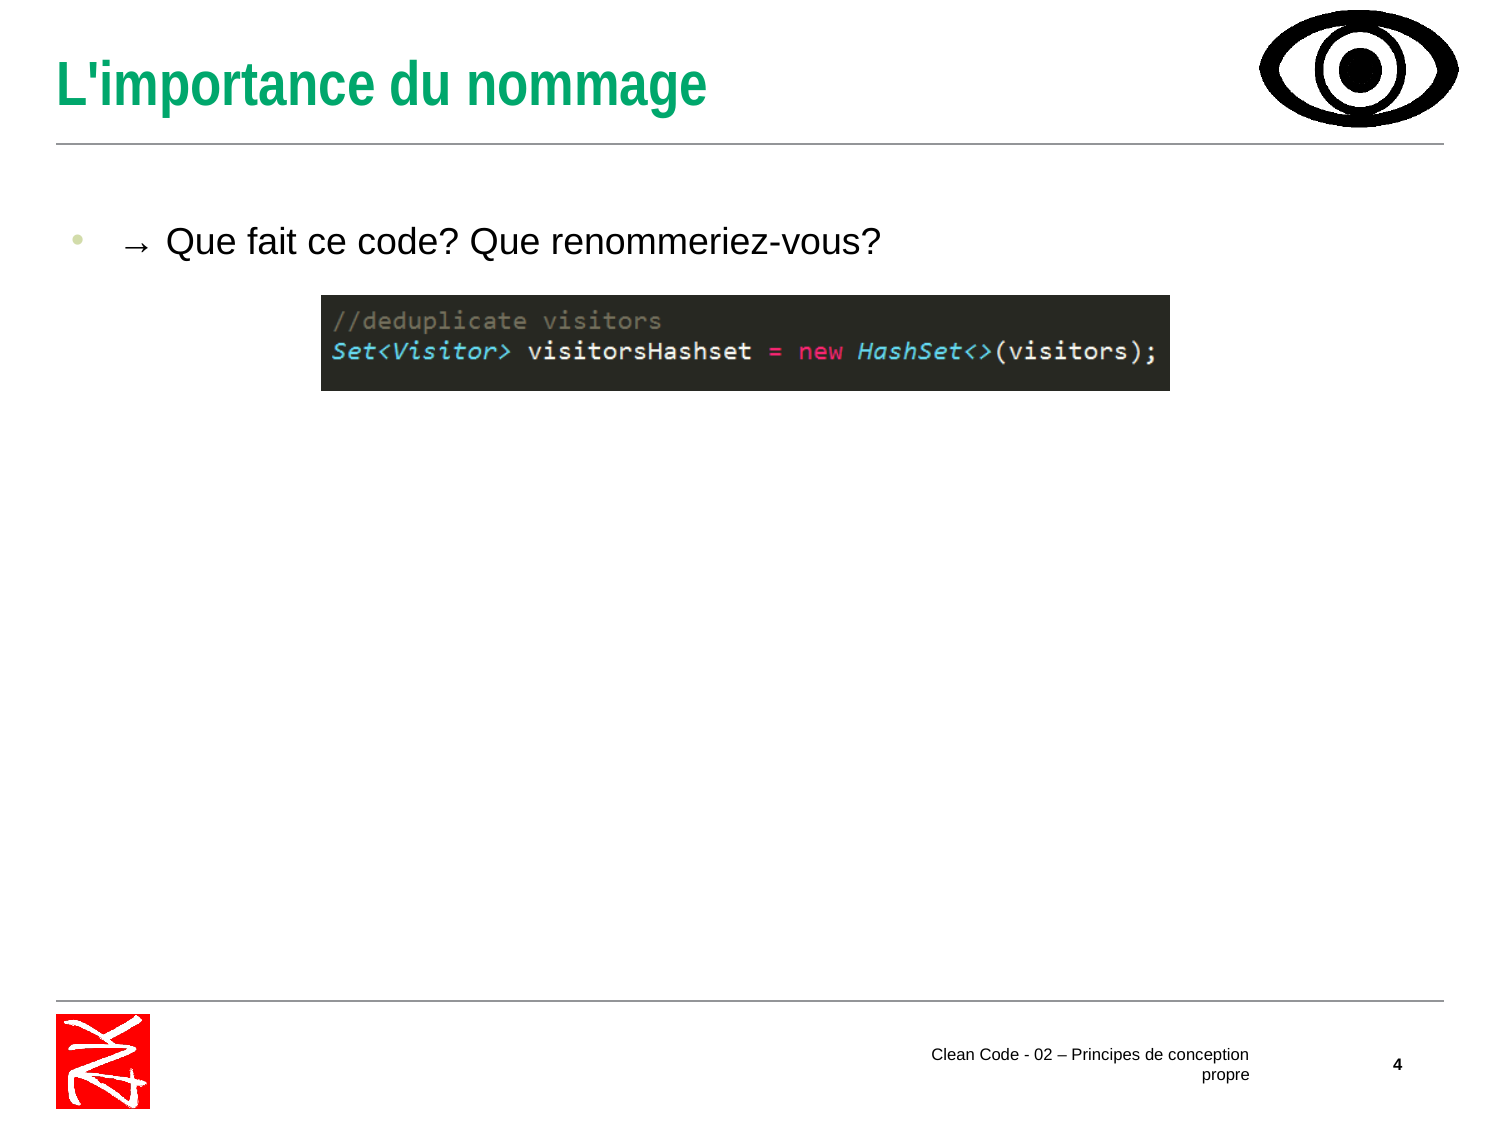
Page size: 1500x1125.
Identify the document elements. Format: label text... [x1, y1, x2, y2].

picture [321, 295, 1170, 391]
picture [55, 1014, 151, 1109]
picture [1247, 0, 1473, 193]
footer Clean Code - 02 – Principes de conception propre [919, 1049, 1250, 1079]
slide_number <number> [1372, 1049, 1403, 1079]
title L'importance du nommage [56, 18, 1247, 142]
text_box → Que fait ce code? Que renommeriez-vous? [56, 160, 1444, 946]
